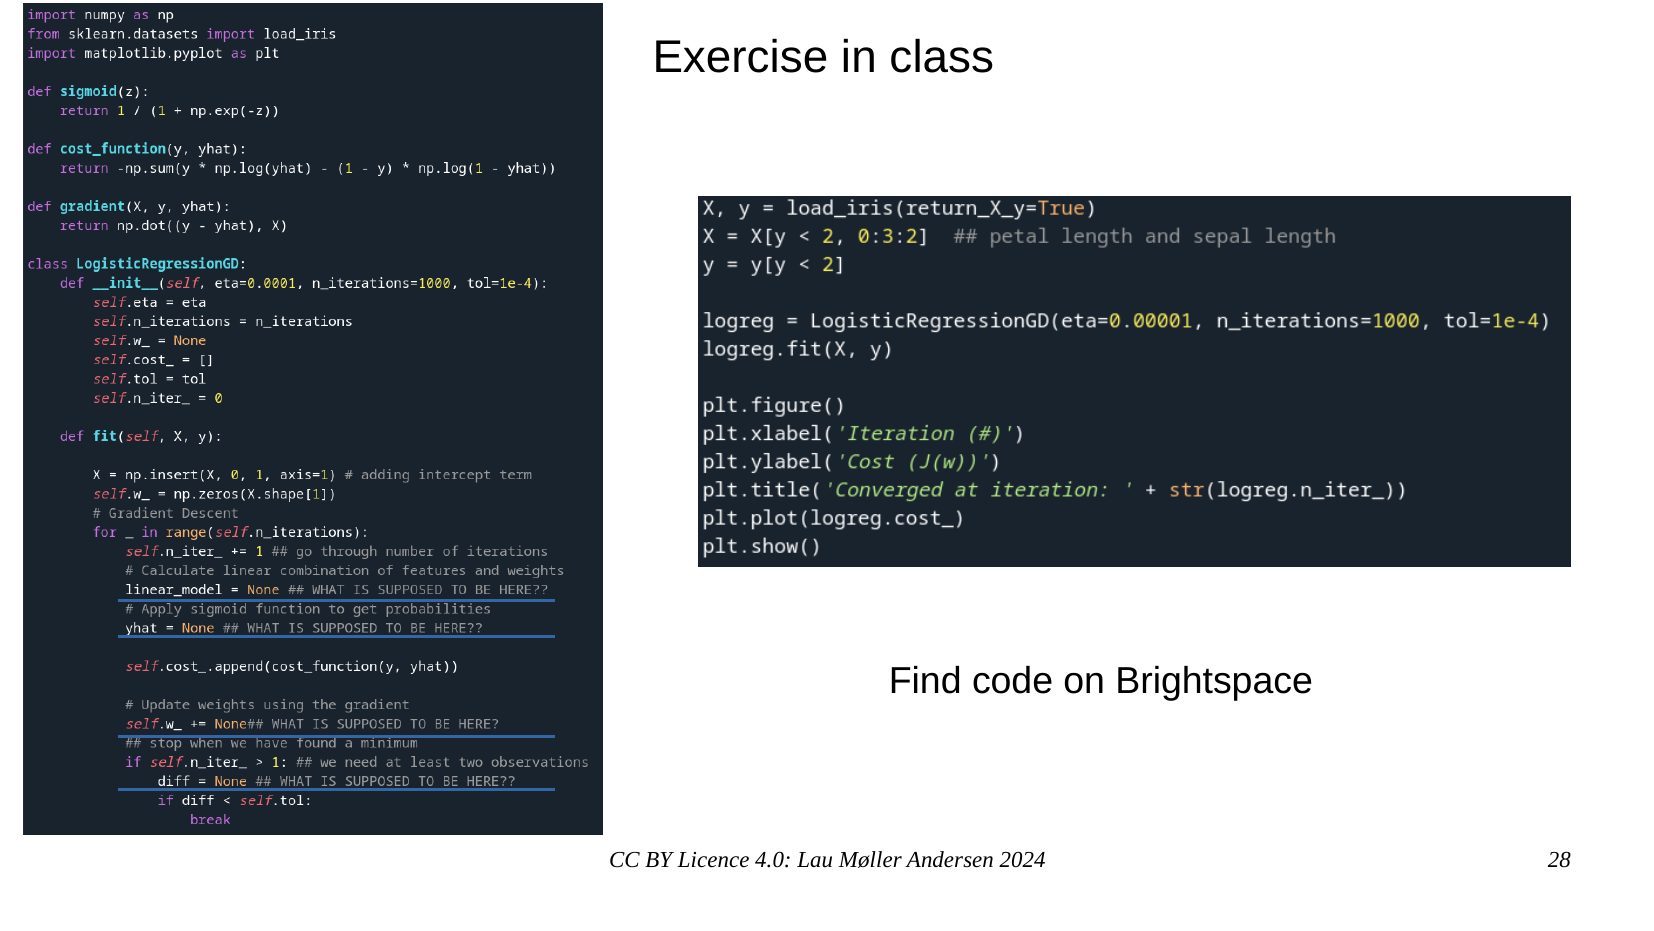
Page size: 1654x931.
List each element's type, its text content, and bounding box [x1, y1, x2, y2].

text_box Find code on Brightspace [874, 651, 1359, 709]
picture [23, 3, 603, 835]
text_box Exercise in class [637, 23, 1111, 142]
picture [698, 196, 1571, 567]
